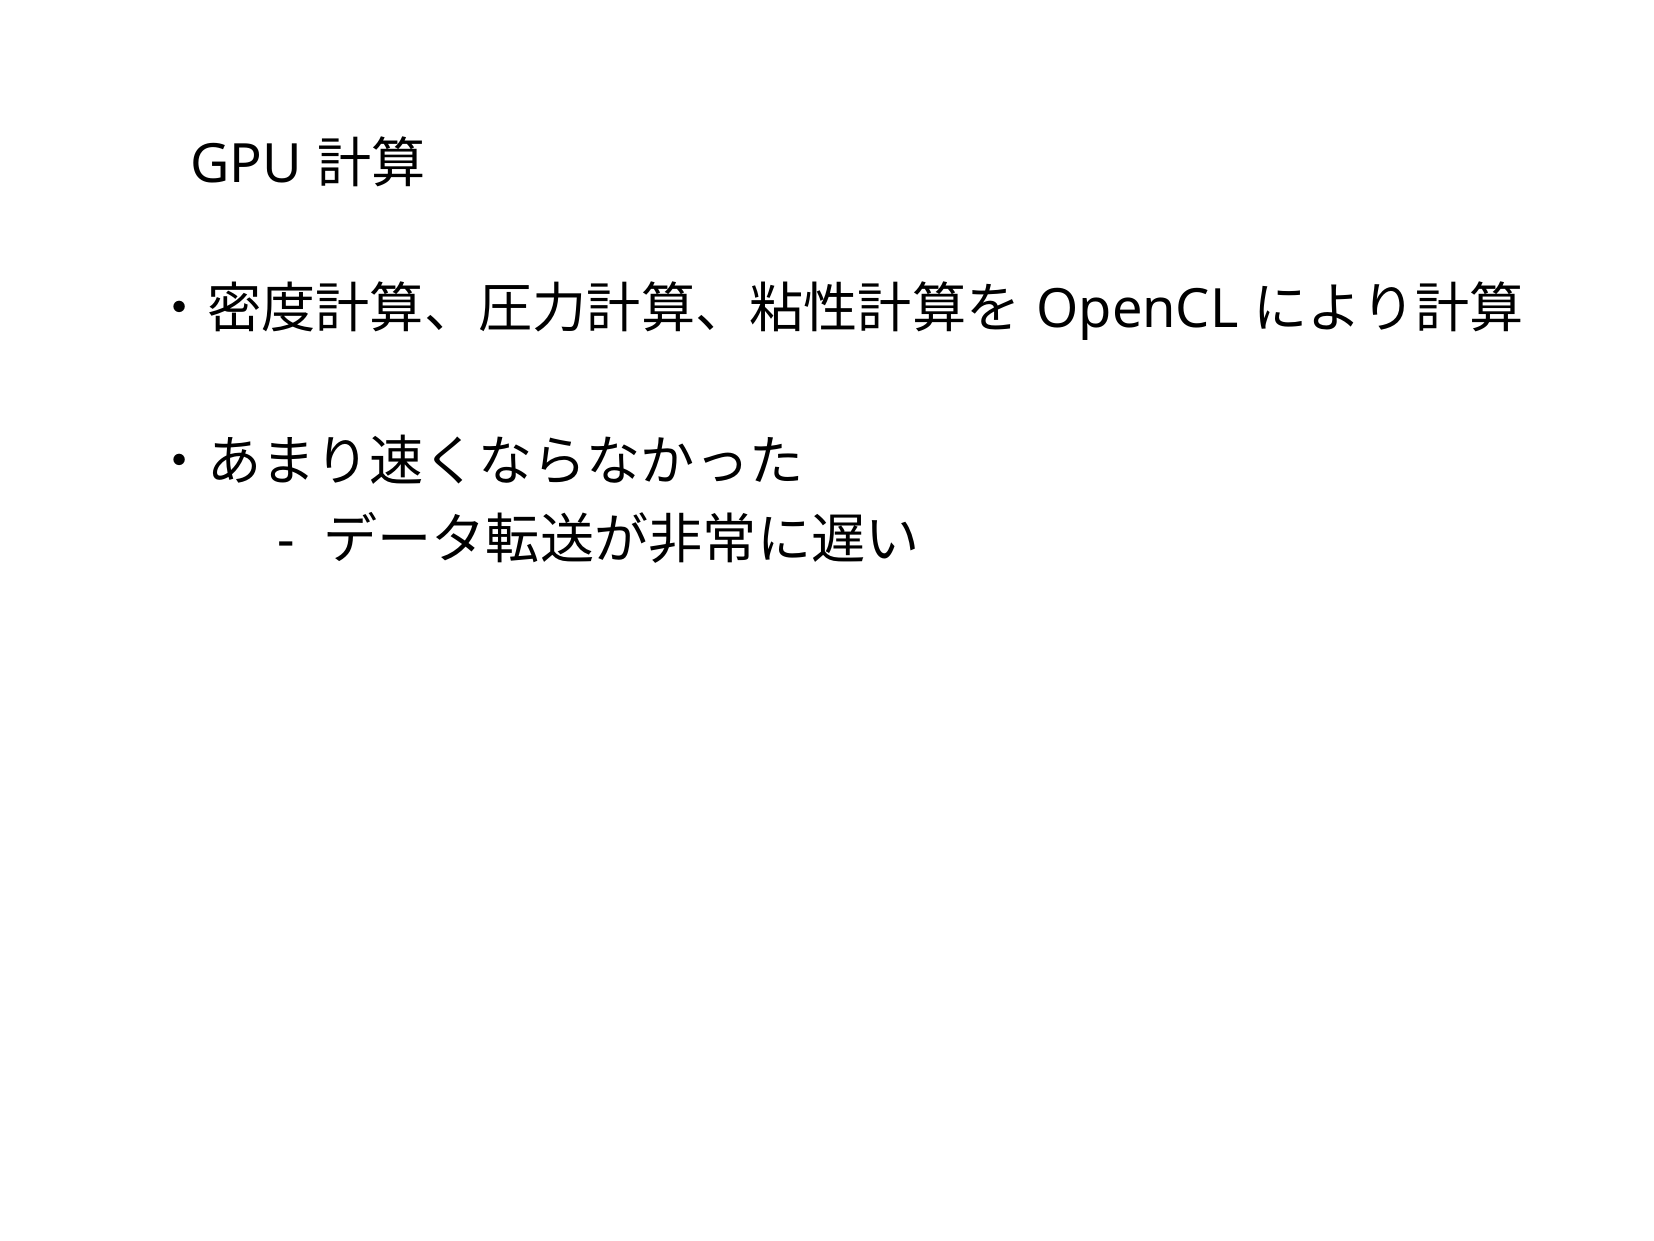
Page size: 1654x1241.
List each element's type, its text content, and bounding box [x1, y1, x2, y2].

text_box ・密度計算、圧力計算、粘性計算をOpenCLにより計算 ・あまり速くならなかった - データ転送が非常に遅い [138, 256, 1639, 707]
text_box GPU計算 [175, 112, 1013, 182]
